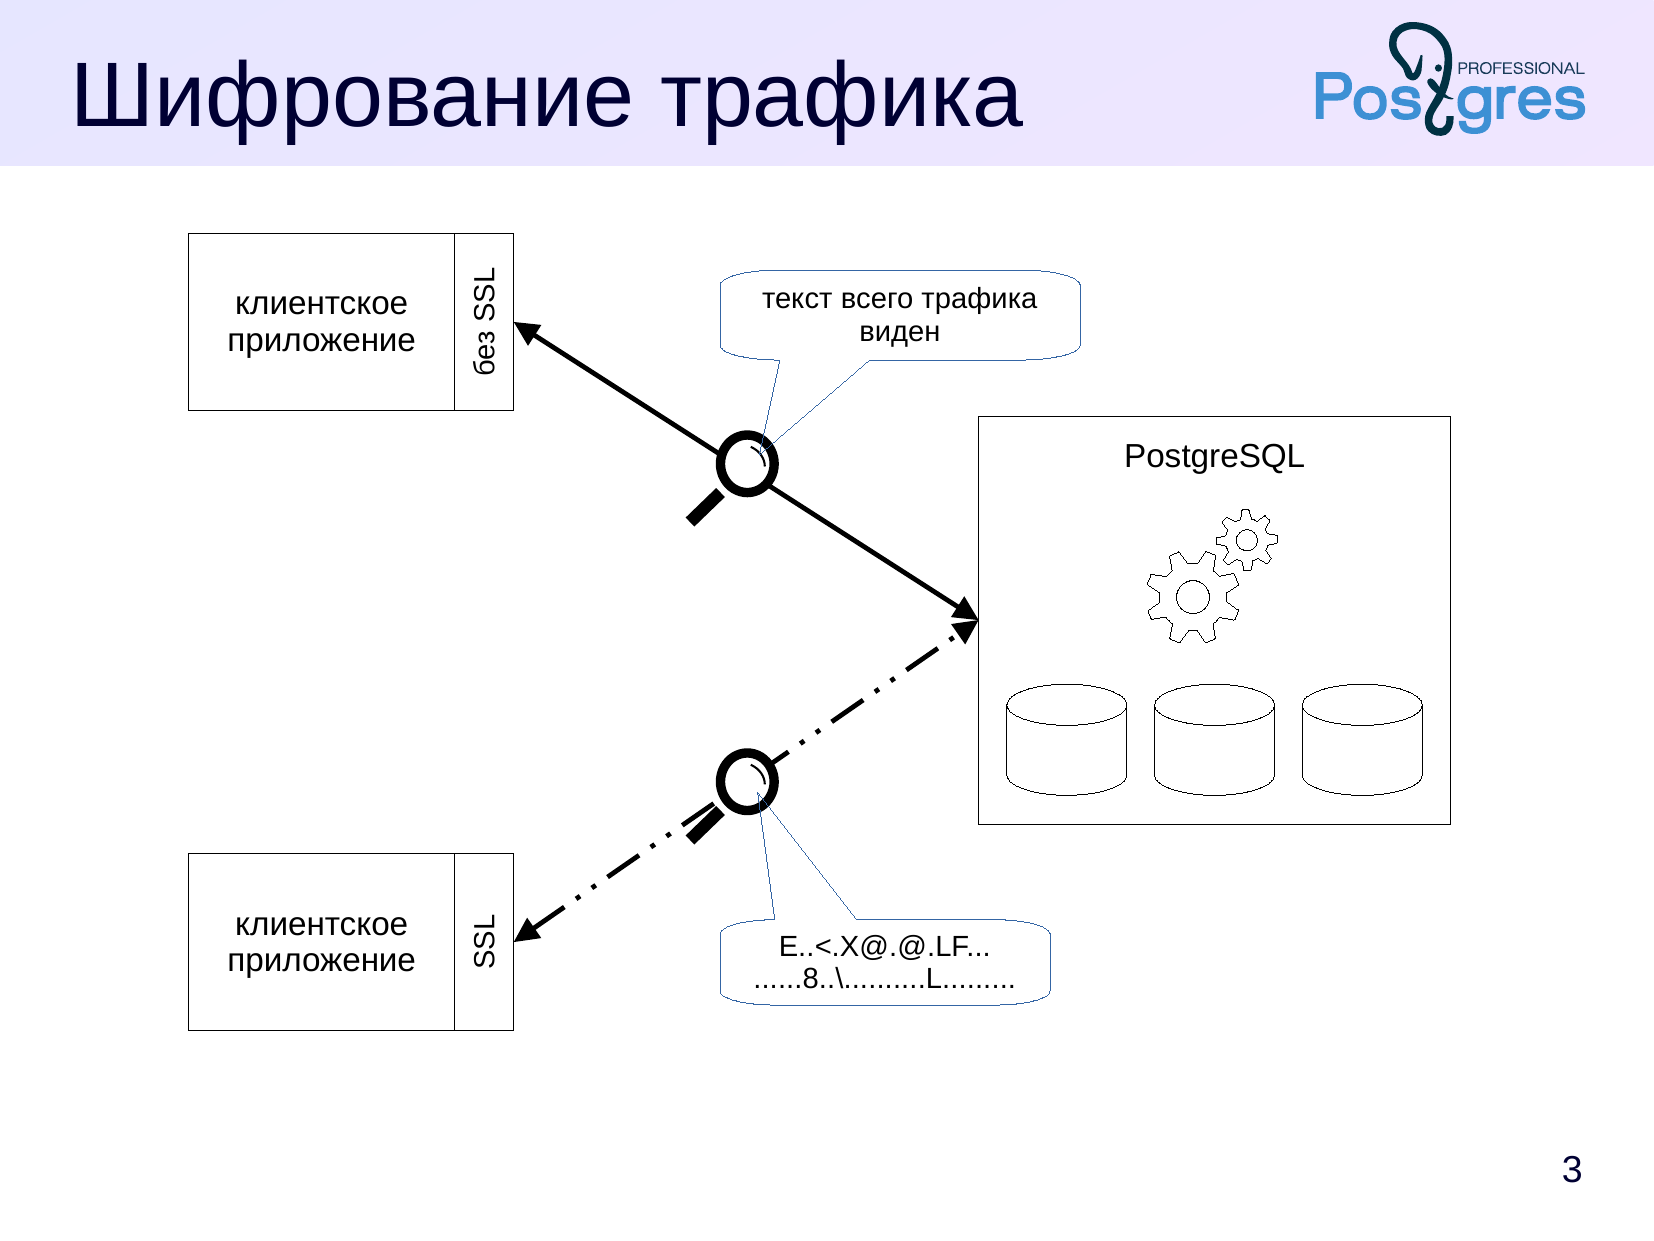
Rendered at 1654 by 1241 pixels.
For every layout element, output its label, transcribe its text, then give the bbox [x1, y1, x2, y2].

text_box [1302, 706, 1423, 796]
text_box клиентское приложение [188, 853, 454, 1031]
text_box без SSL [454, 233, 514, 411]
title Шифрование трафика [70, 43, 1241, 147]
text_box [720, 435, 775, 493]
text_box [1147, 551, 1239, 643]
text_box текст всего трафика виден [720, 270, 1081, 455]
text_box PostgreSQL [978, 416, 1451, 825]
text_box [1154, 707, 1275, 796]
text_box SSL [454, 853, 514, 1031]
text_box [720, 752, 775, 811]
text_box [1216, 509, 1278, 571]
text_box E..<.X@.@.LF... ......8..\..........L......... [720, 792, 1051, 1006]
text_box клиентское приложение [188, 233, 454, 411]
text_box [1006, 706, 1127, 796]
